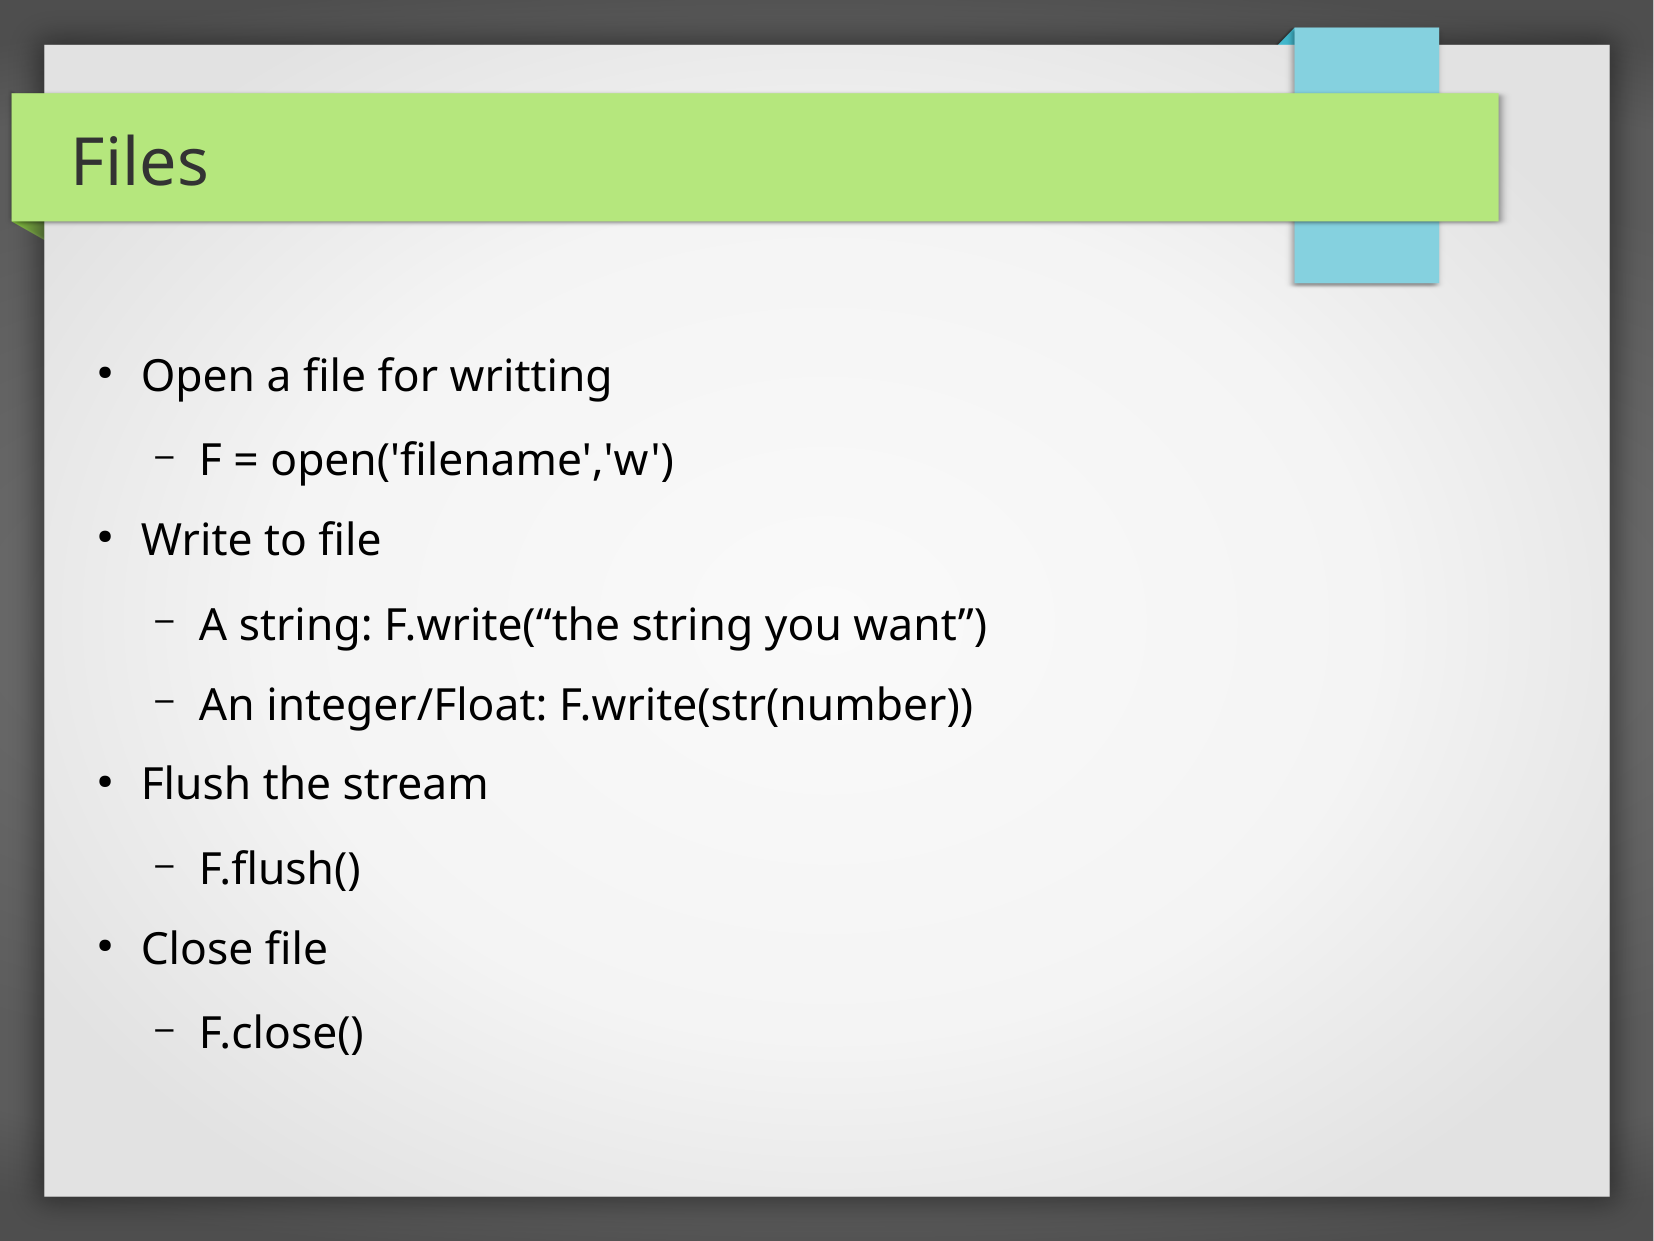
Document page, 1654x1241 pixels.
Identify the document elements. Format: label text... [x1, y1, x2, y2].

list Open a file for writting F = open('filename','w') Write to file A string: F.write(“the string you want”) An integer/Float: F.write(str(number)) Flush the stream F.flush() Close file F.close() [82, 343, 1538, 1063]
title Files [70, 106, 1229, 213]
picture [0, 0, 1654, 1241]
